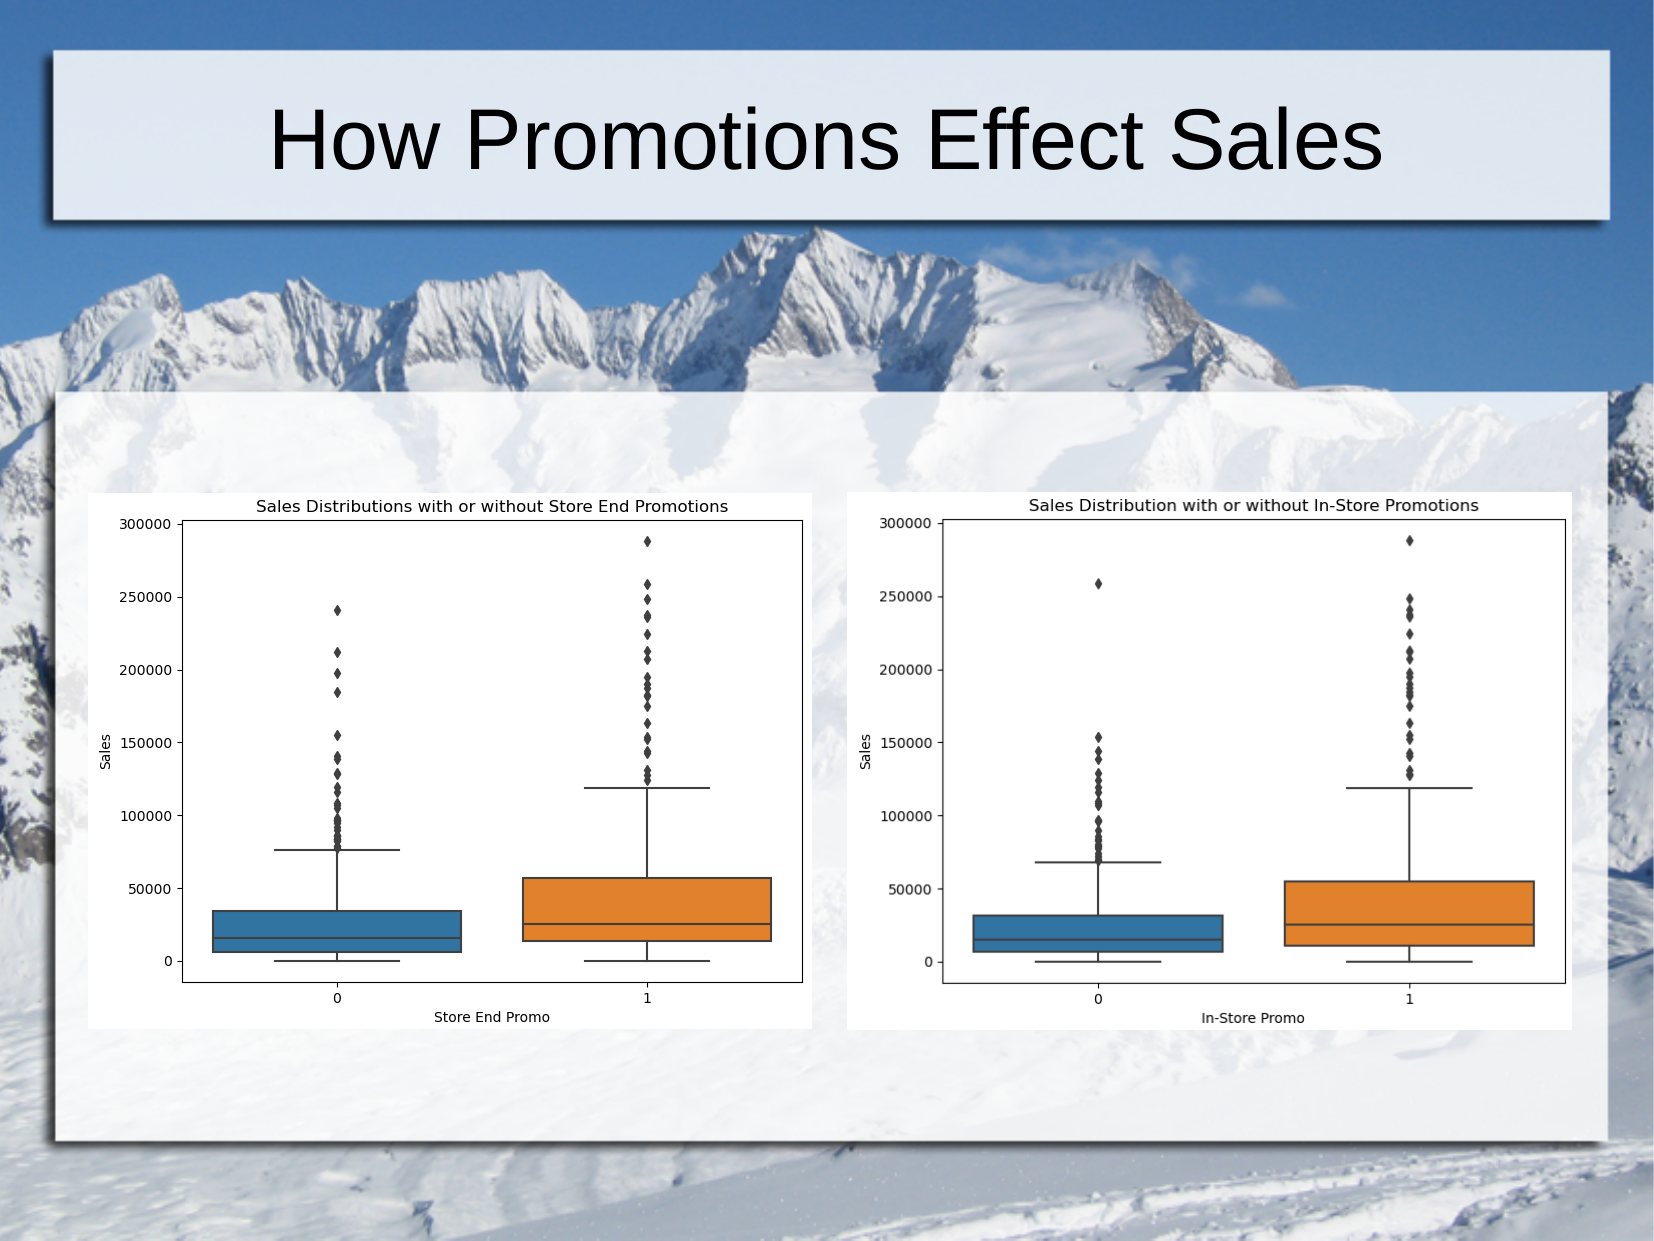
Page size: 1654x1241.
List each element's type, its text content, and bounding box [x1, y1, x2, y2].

picture [0, 0, 1654, 1241]
title How Promotions Effect Sales [59, 61, 1595, 219]
